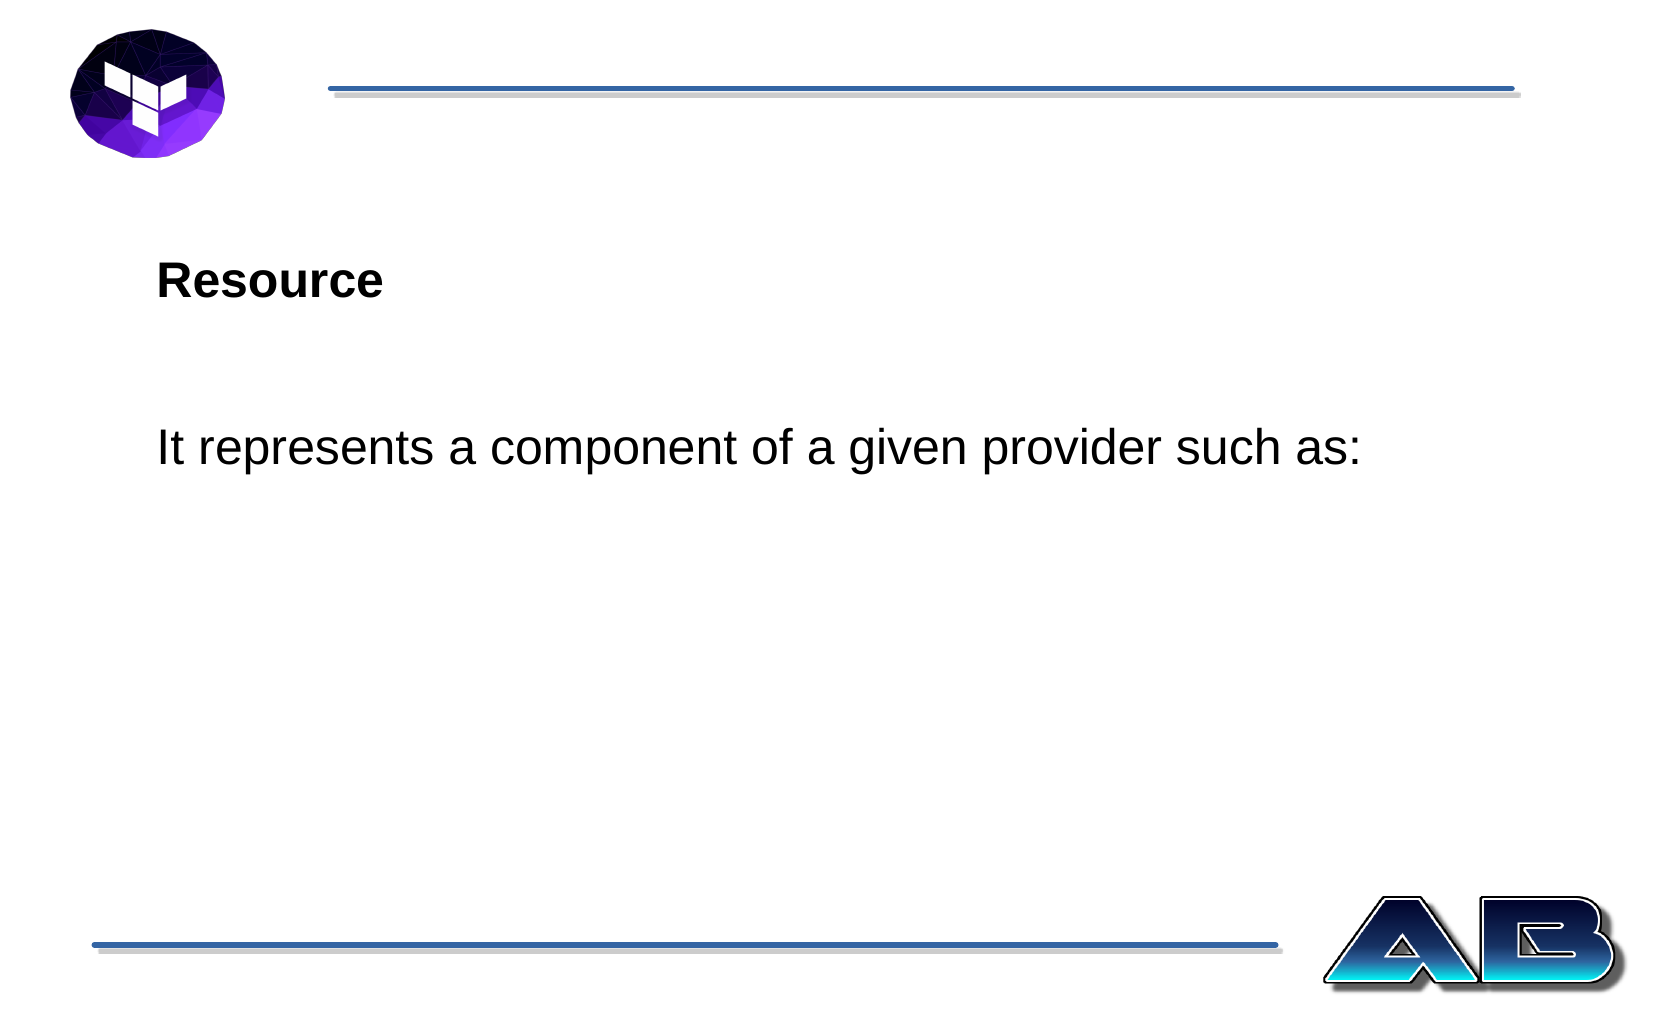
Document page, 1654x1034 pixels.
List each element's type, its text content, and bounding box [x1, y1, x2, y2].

picture [1322, 896, 1630, 996]
picture [70, 29, 225, 158]
text_box Resource It represents a component of a given provider such as: [141, 216, 1583, 621]
